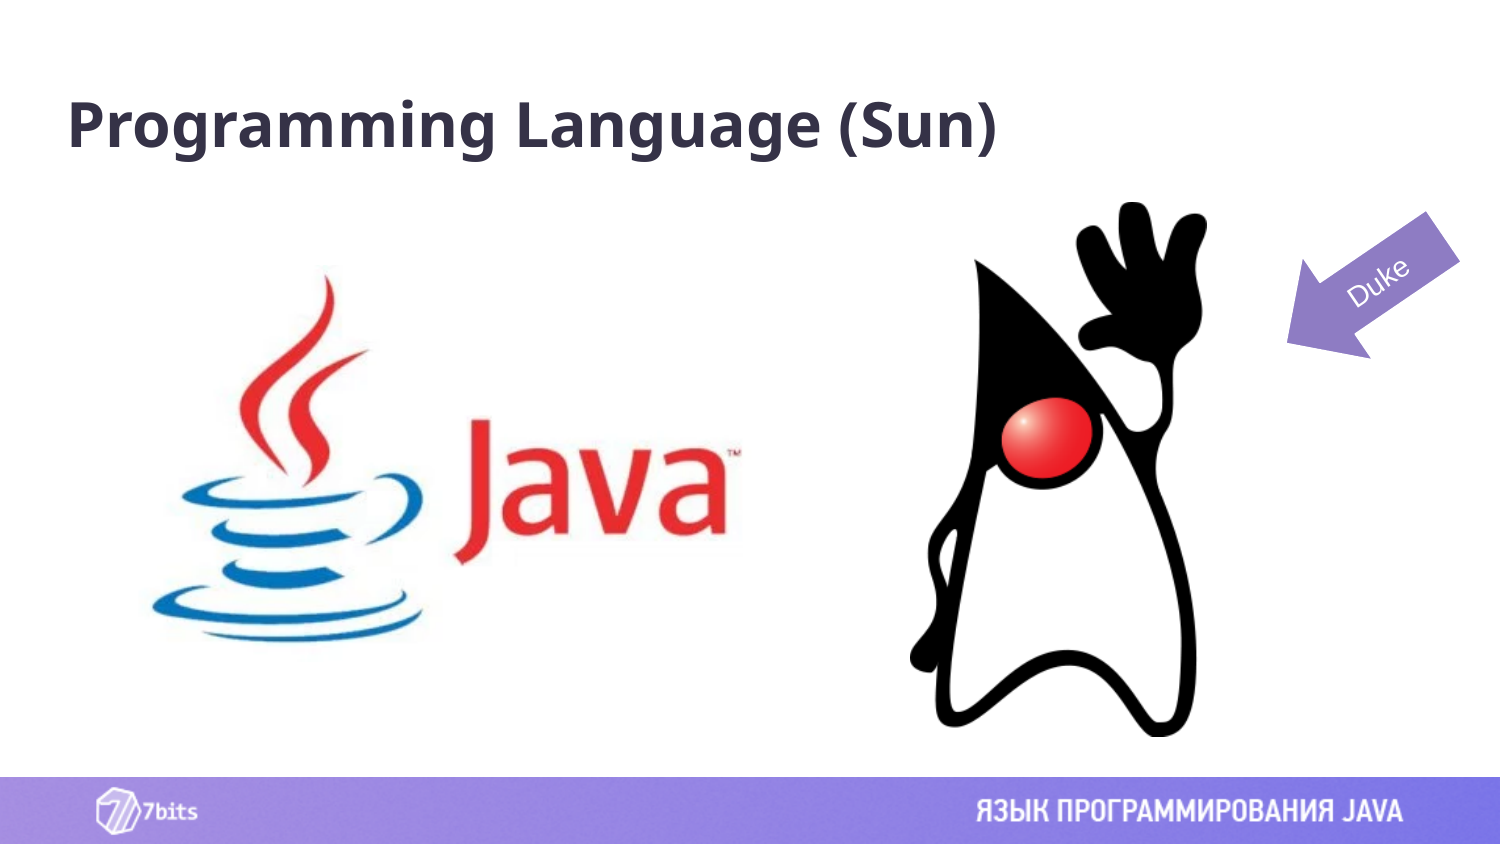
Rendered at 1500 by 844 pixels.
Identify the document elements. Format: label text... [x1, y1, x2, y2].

picture [0, 777, 1500, 844]
title Programming Language (Sun) [51, 69, 1449, 164]
text_box Duke [1285, 210, 1462, 360]
picture [910, 202, 1207, 737]
picture [117, 265, 764, 662]
